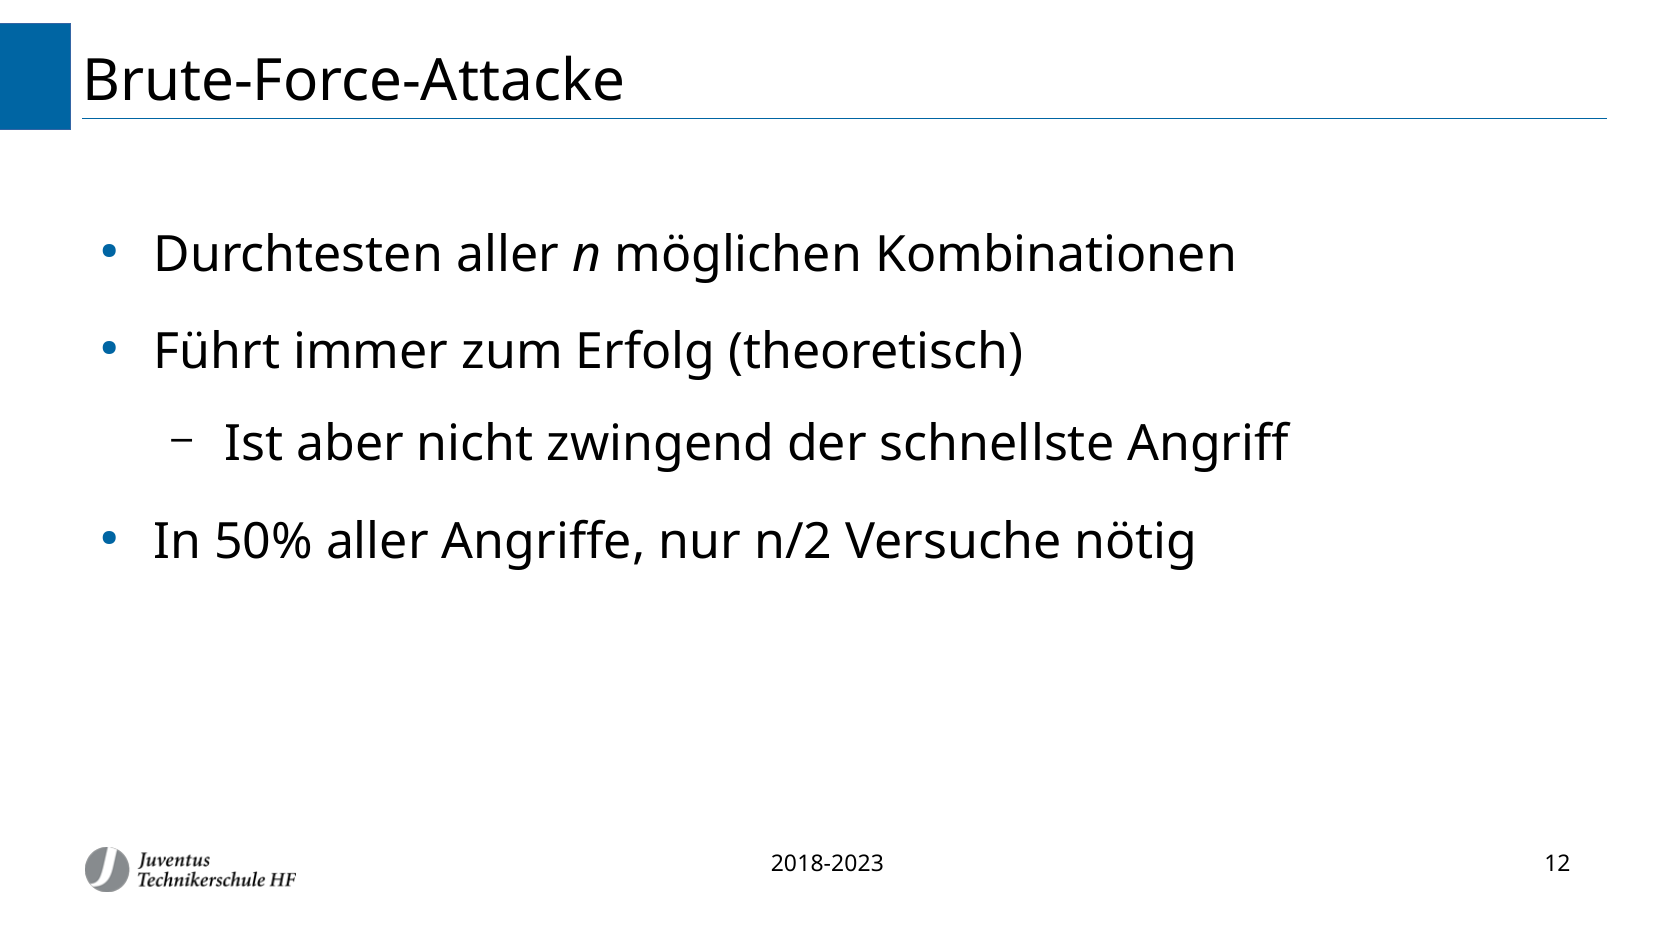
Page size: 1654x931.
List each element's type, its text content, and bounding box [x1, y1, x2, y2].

title Brute-Force-Attacke [82, 37, 1571, 119]
picture [85, 847, 296, 892]
list Durchtesten aller n möglichen Kombinationen Führt immer zum Erfolg (theoretisch) Ist aber nicht zwingend der schnellste Angriff In 50% aller Angriffe, nur n/2 Versuche nötig [82, 217, 1571, 758]
